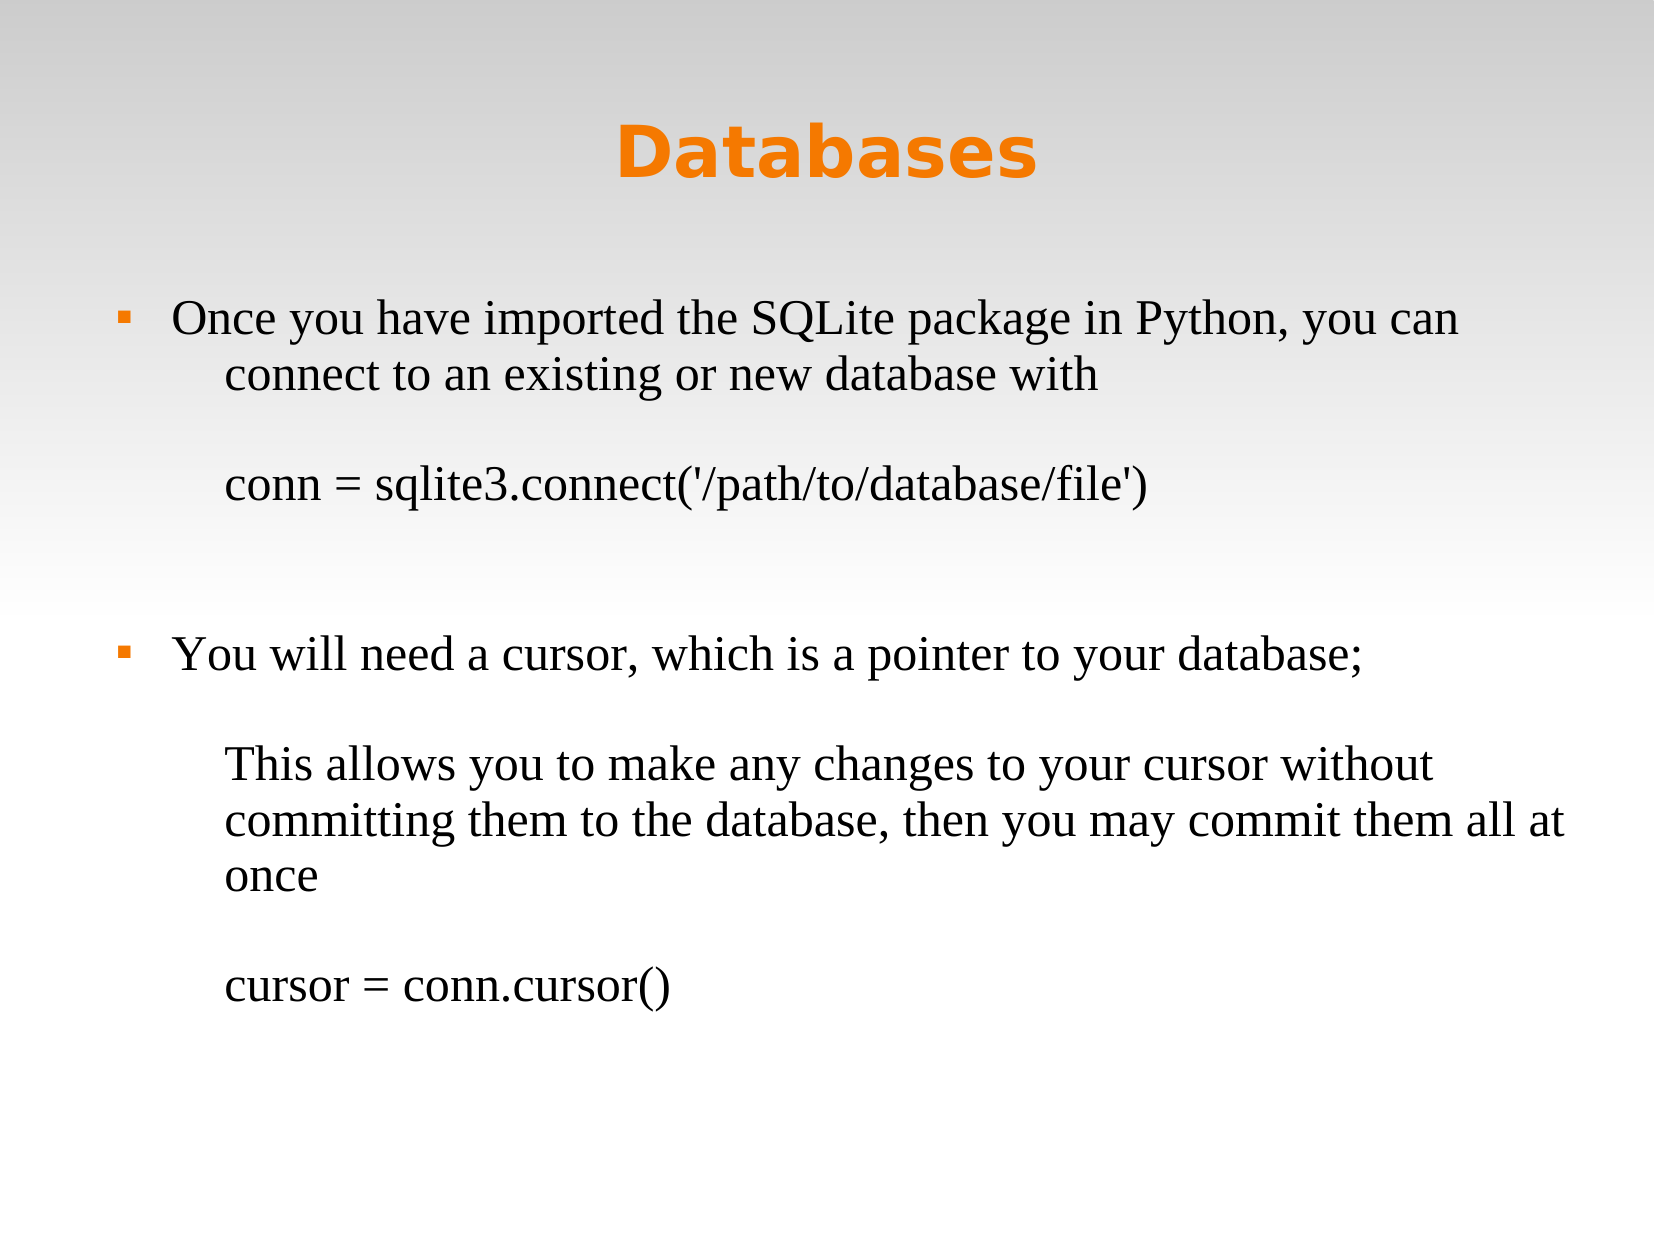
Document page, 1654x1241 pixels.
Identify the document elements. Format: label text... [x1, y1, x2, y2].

title Databases [82, 49, 1571, 257]
list Once you have imported the SQLite package in Python, you can connect to an existing or new database with conn = sqlite3.connect('/path/to/database/file') You will need a cursor, which is a pointer to your database; This allows you to make any changes to your cursor without committing them to the database, then you may commit them all at once cursor = conn.cursor() [82, 290, 1571, 1109]
